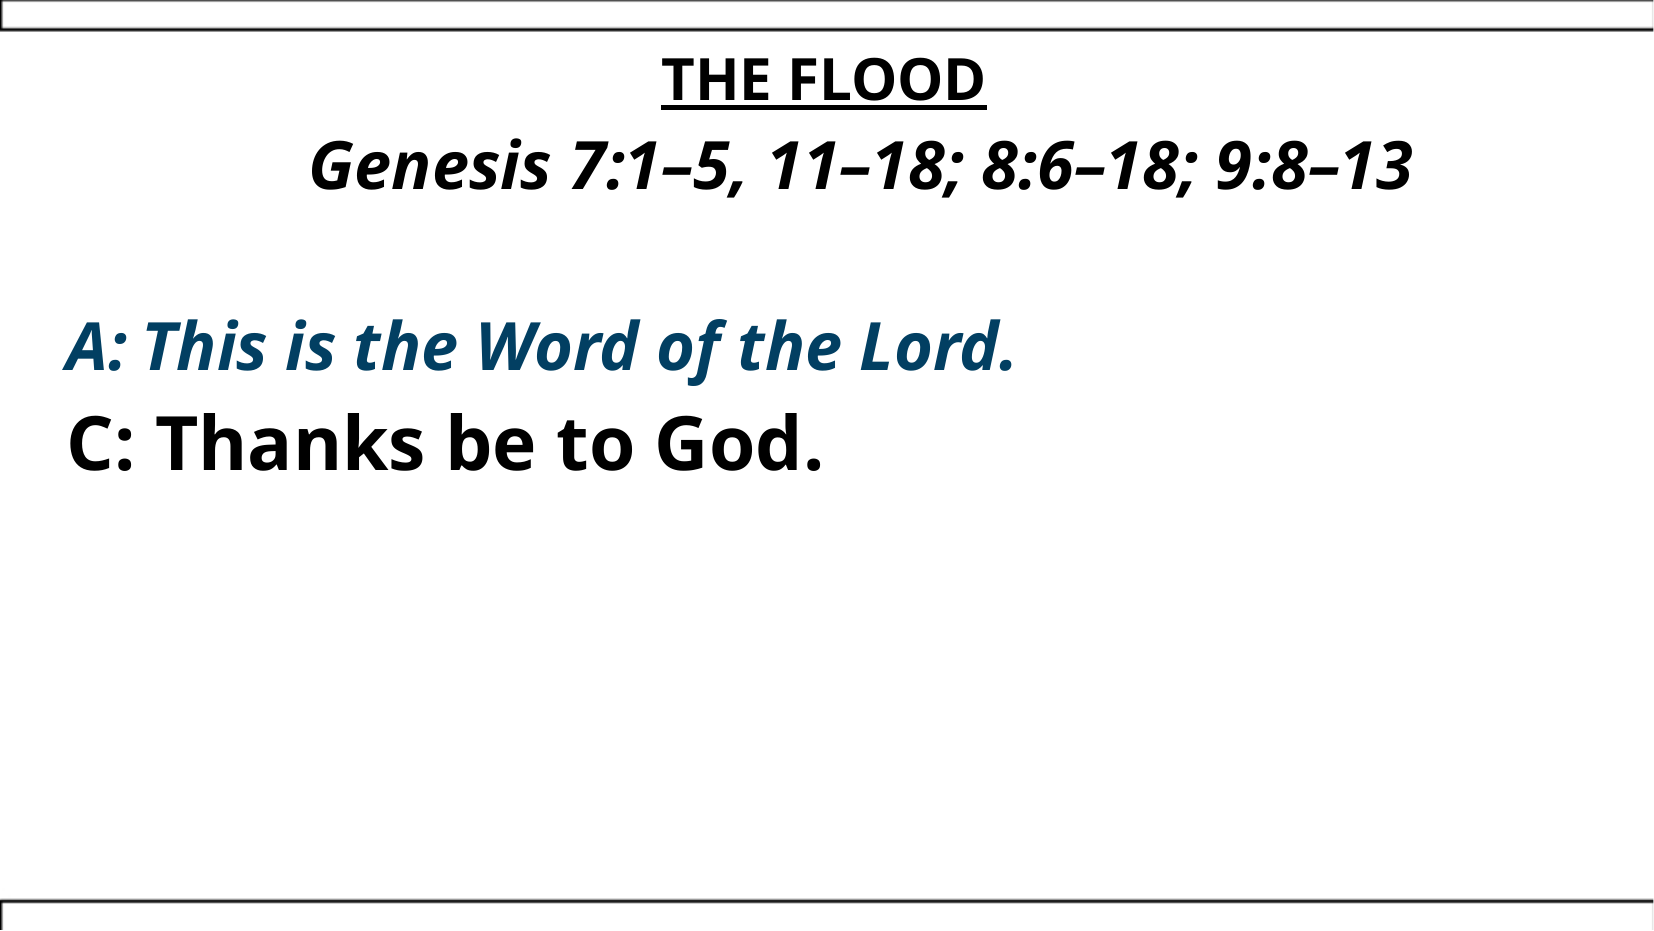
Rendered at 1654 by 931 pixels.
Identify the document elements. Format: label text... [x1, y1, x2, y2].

text_box THE FLOOD Genesis 7:1–5, 11–18; 8:6–18; 9:8–13 A: This is the Word of the Lord. C: Thanks be to God. [51, 31, 1597, 490]
picture [0, 0, 1654, 930]
